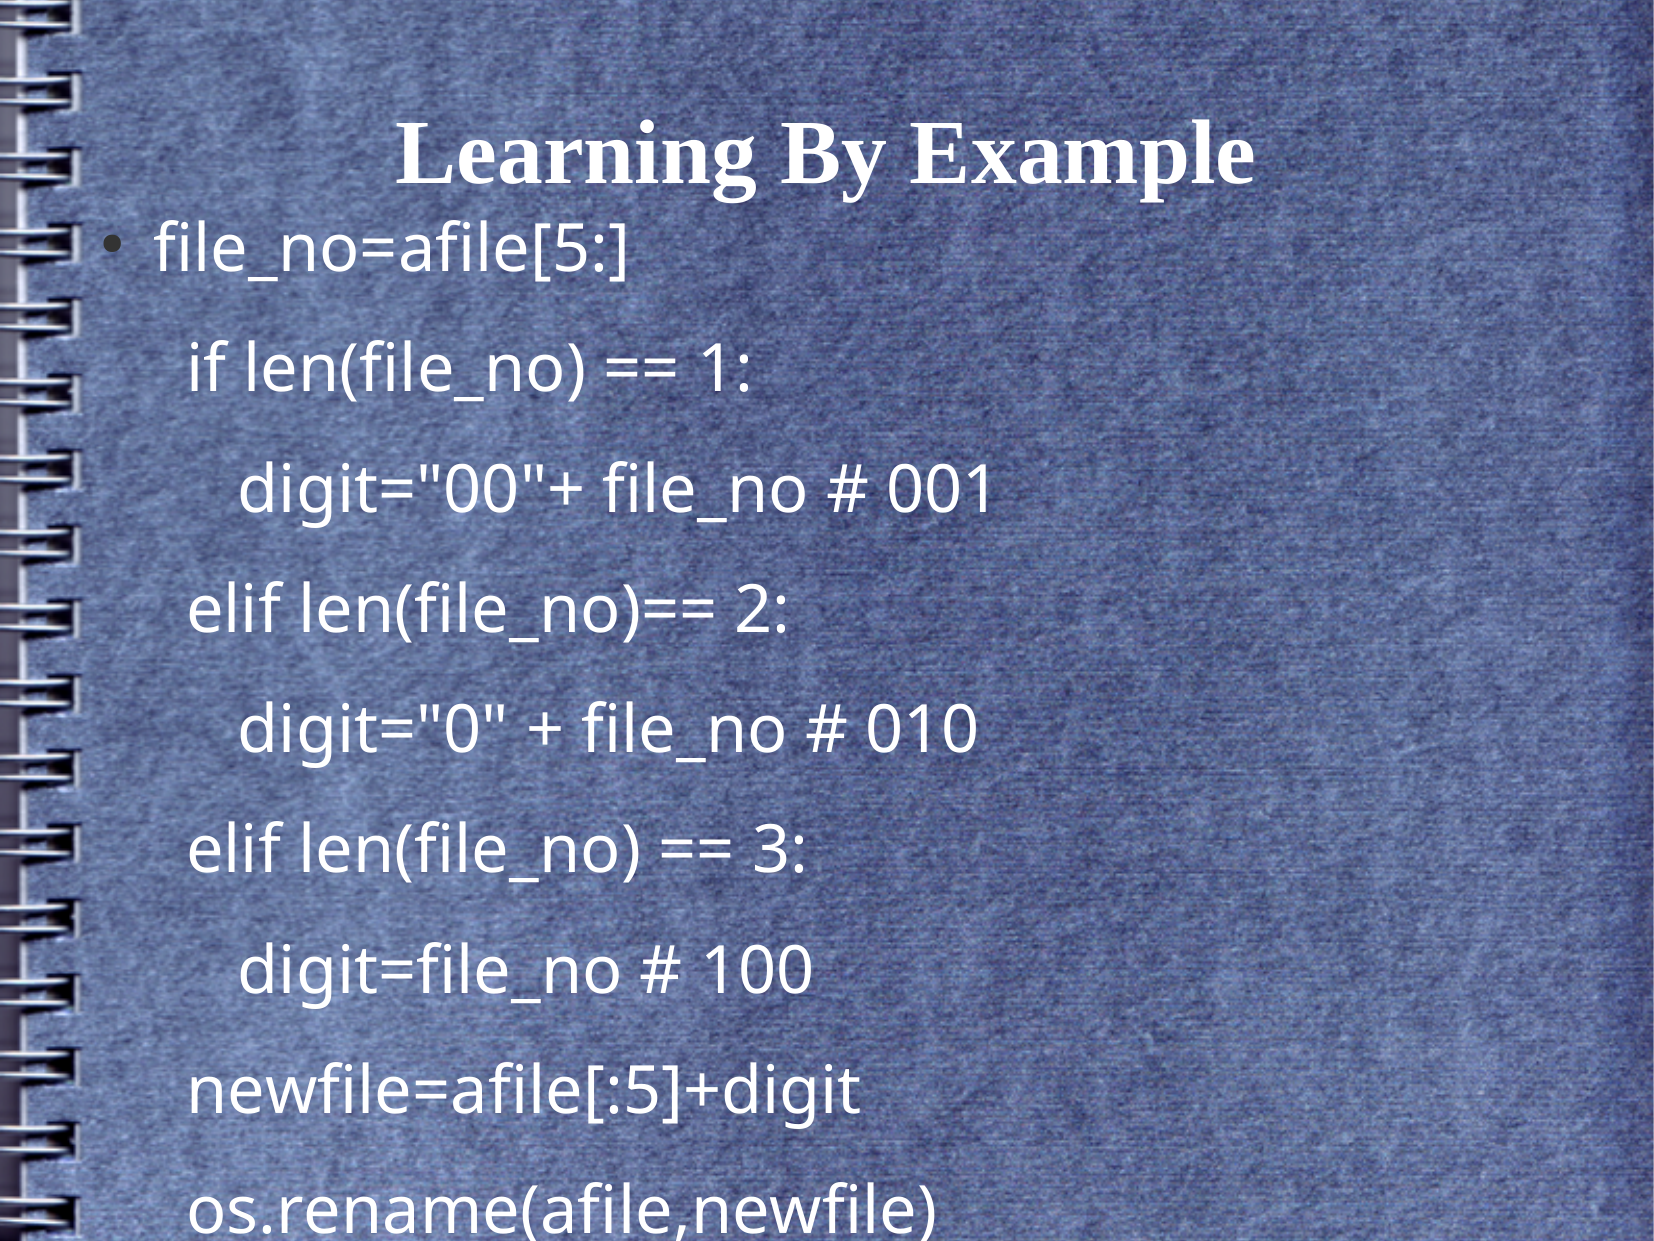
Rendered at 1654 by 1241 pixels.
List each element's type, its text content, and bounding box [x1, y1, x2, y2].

picture [0, 0, 1654, 1241]
title Learning By Example [82, 49, 1571, 200]
list file_no=afile[5:] if len(file_no) == 1: digit="00"+ file_no # 001 elif len(file_no)== 2: digit="0" + file_no # 010 elif len(file_no) == 3: digit=file_no # 100 newfile=afile[:5]+digit os.rename(afile,newfile) [82, 200, 1571, 1241]
